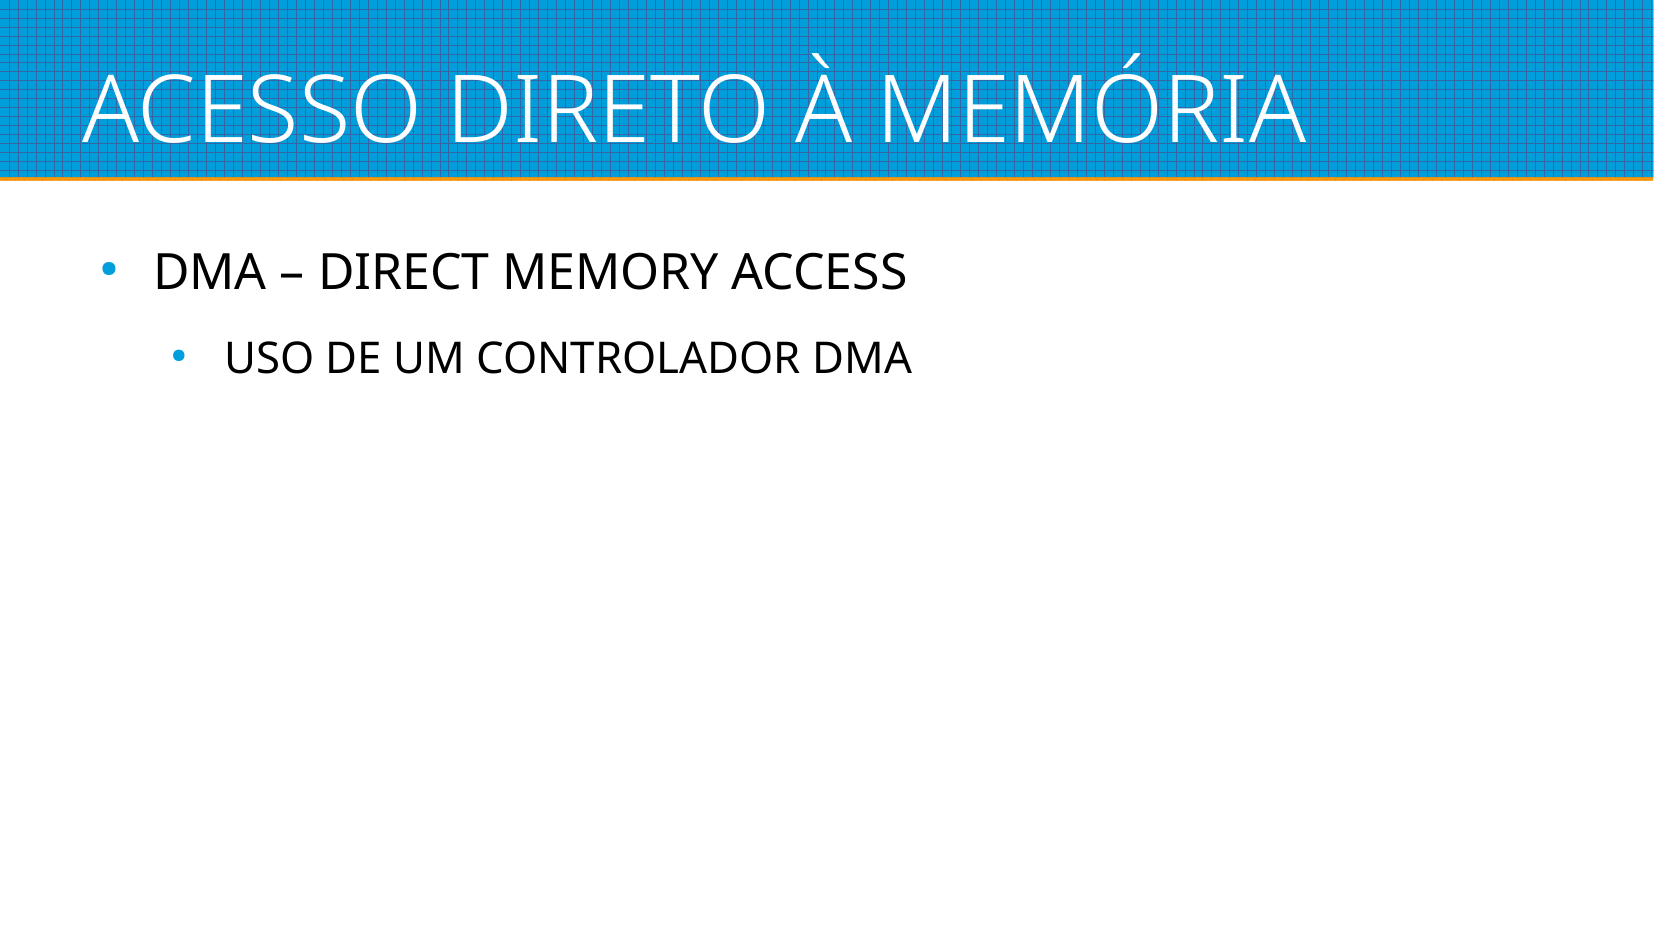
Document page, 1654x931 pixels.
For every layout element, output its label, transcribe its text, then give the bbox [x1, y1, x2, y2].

title ACESSO DIRETO À MEMÓRIA [82, 14, 1571, 171]
list DMA – DIRECT MEMORY ACCESS USO DE UM CONTROLADOR DMA [82, 236, 1563, 811]
